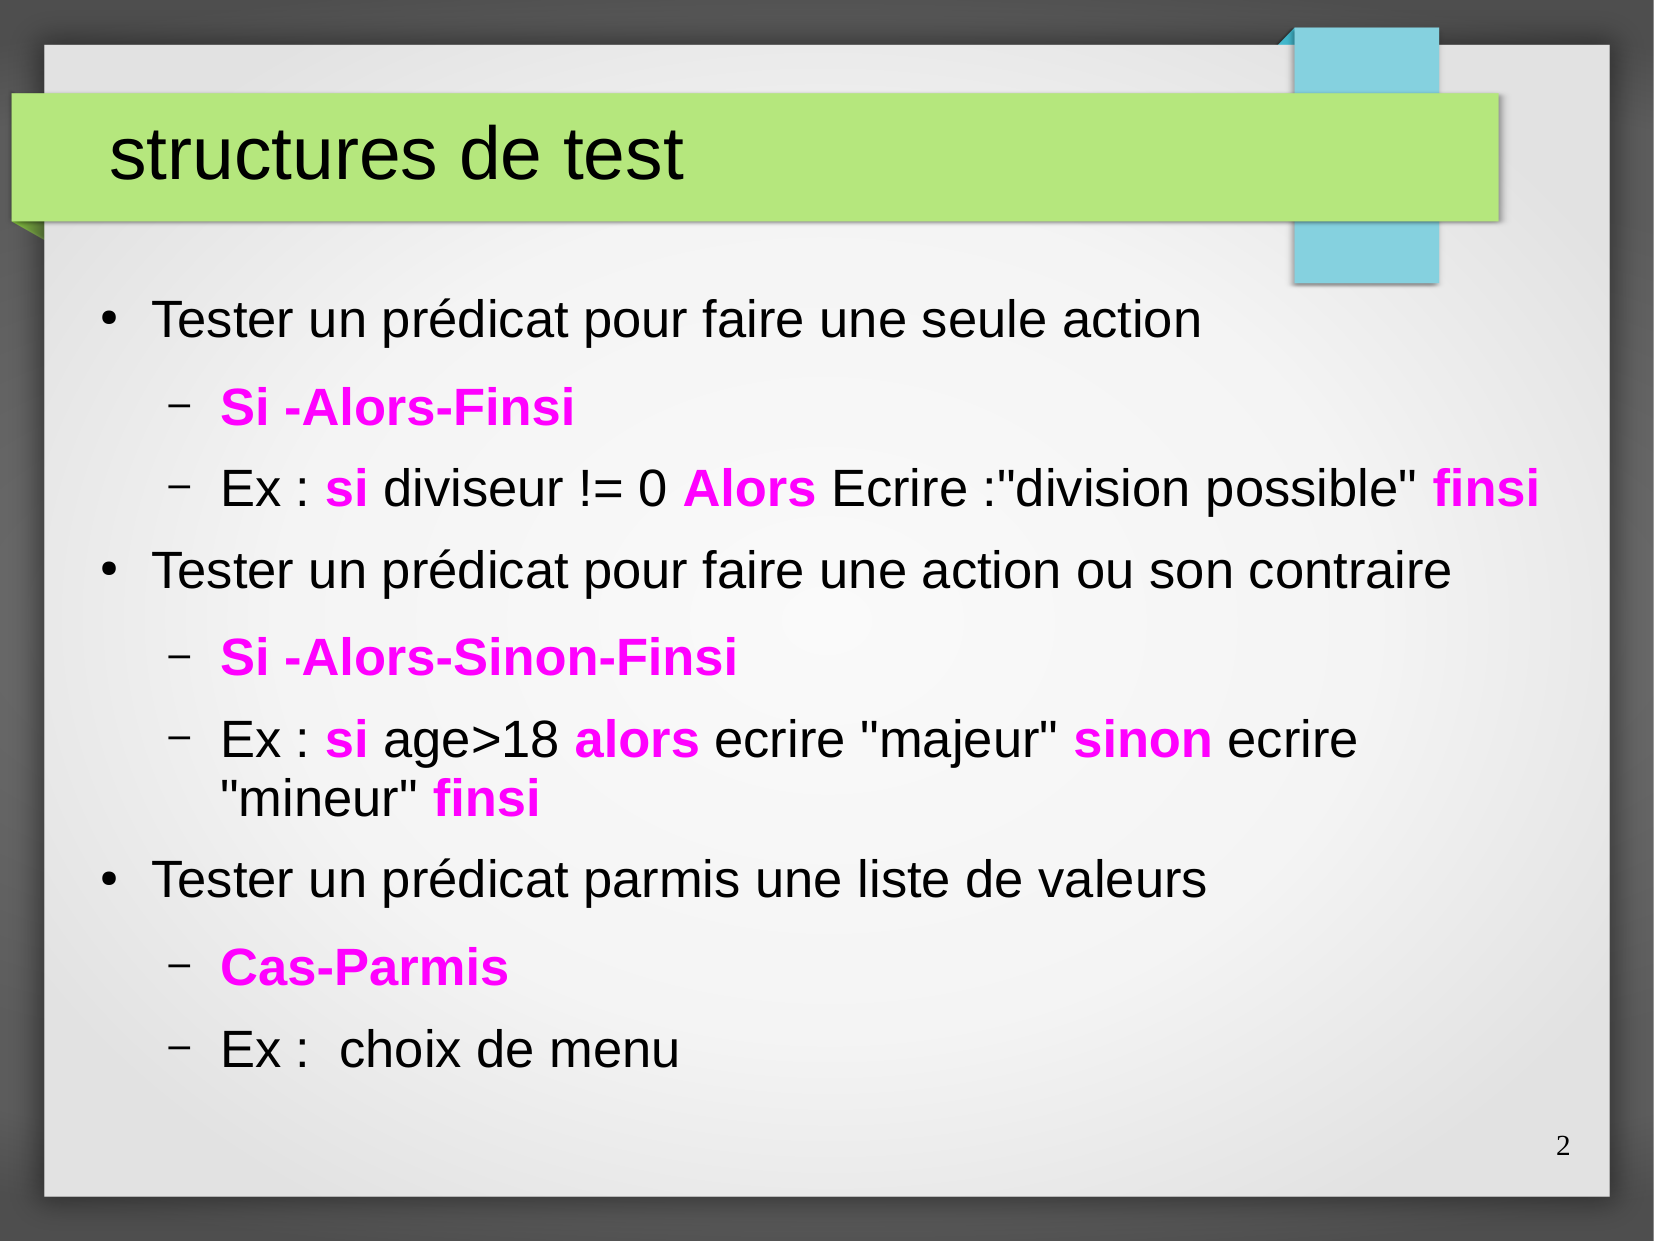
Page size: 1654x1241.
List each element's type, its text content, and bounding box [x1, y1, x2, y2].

title structures de test [82, 94, 1264, 213]
list Tester un prédicat pour faire une seule action Si -Alors-Finsi Ex : si diviseur != 0 Alors Ecrire :"division possible" finsi Tester un prédicat pour faire une action ou son contraire Si -Alors-Sinon-Finsi Ex : si age>18 alors ecrire "majeur" sinon ecrire "mineur" finsi Tester un prédicat parmis une liste de valeurs Cas-Parmis Ex : choix de menu [82, 290, 1571, 1094]
picture [0, 0, 1654, 1241]
